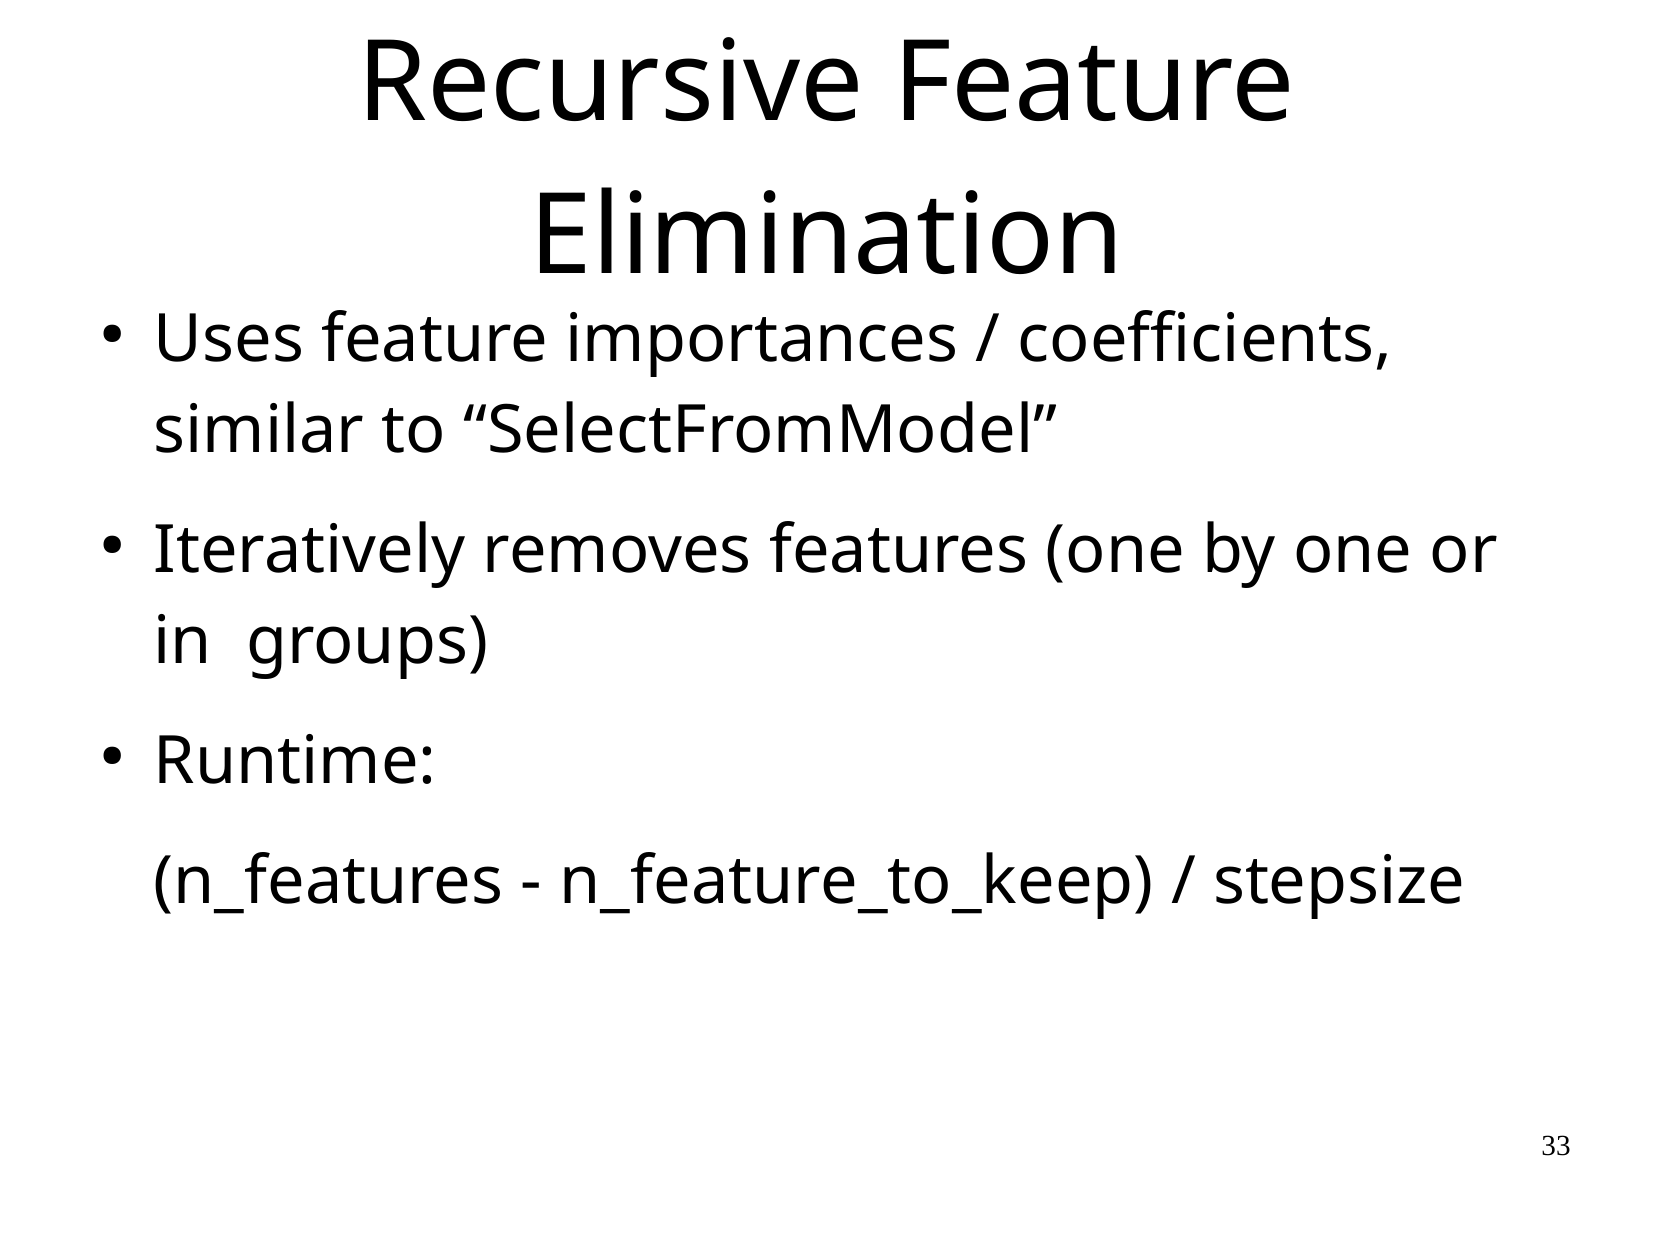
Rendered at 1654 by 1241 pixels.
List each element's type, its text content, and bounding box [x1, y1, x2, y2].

title Recursive Feature Elimination [82, 49, 1571, 257]
list Uses feature importances / coefficients, similar to “SelectFromModel” Iteratively removes features (one by one or in groups) Runtime: (n_features - n_feature_to_keep) / stepsize [82, 290, 1571, 1010]
